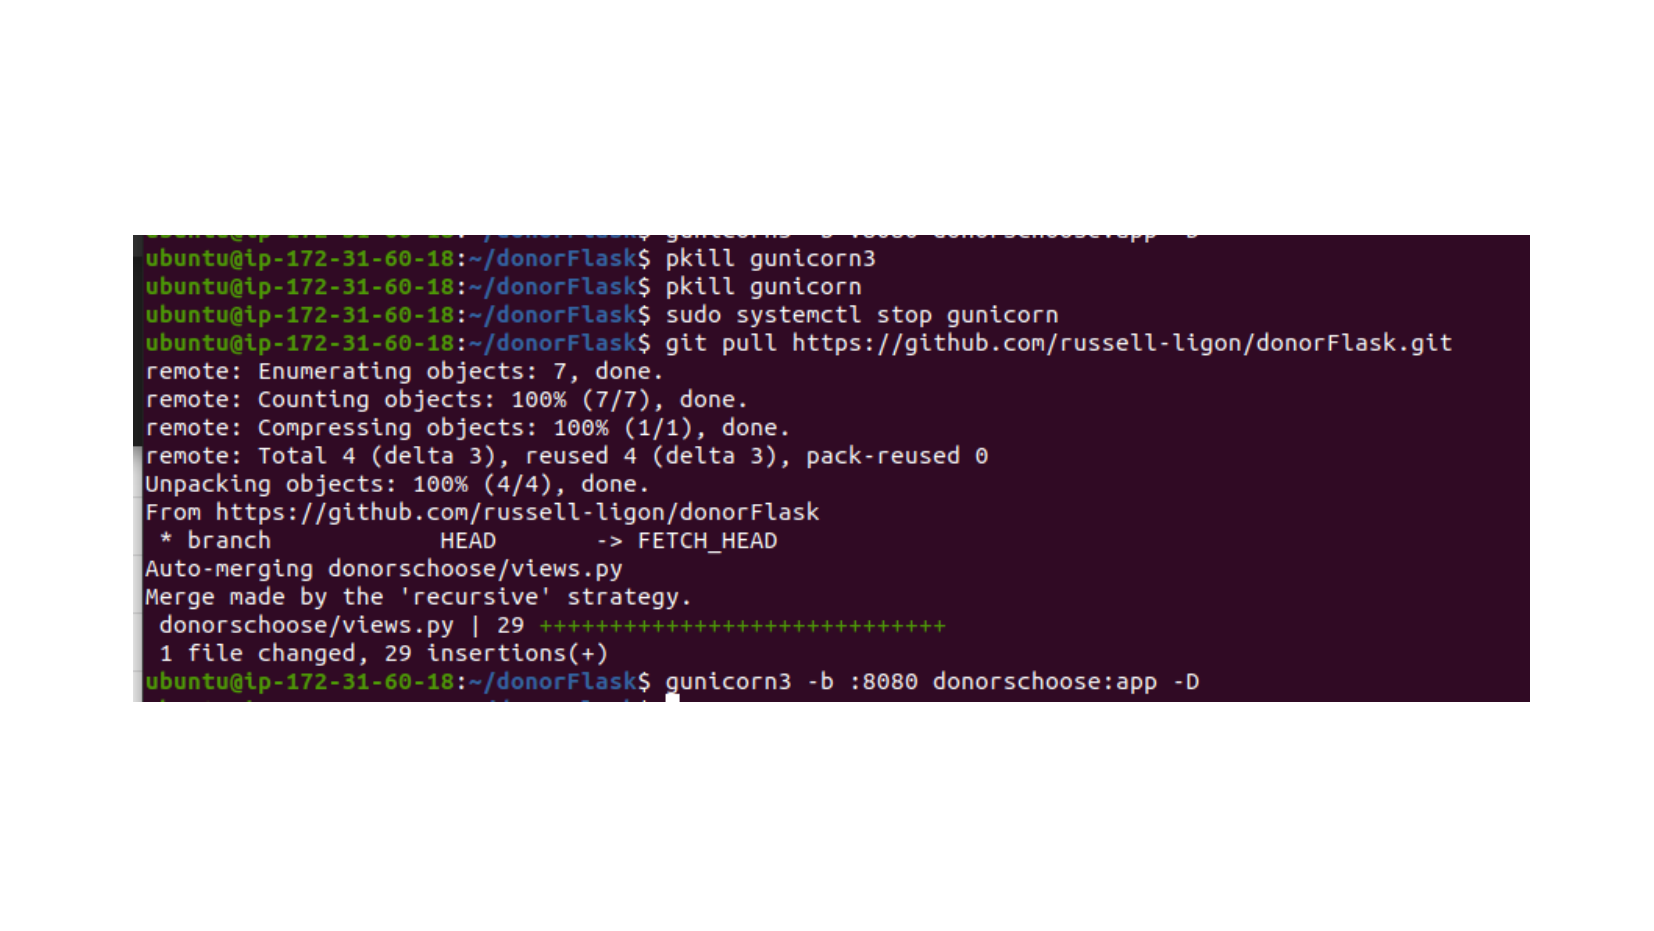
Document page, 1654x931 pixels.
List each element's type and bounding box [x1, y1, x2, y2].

picture [133, 235, 1530, 702]
